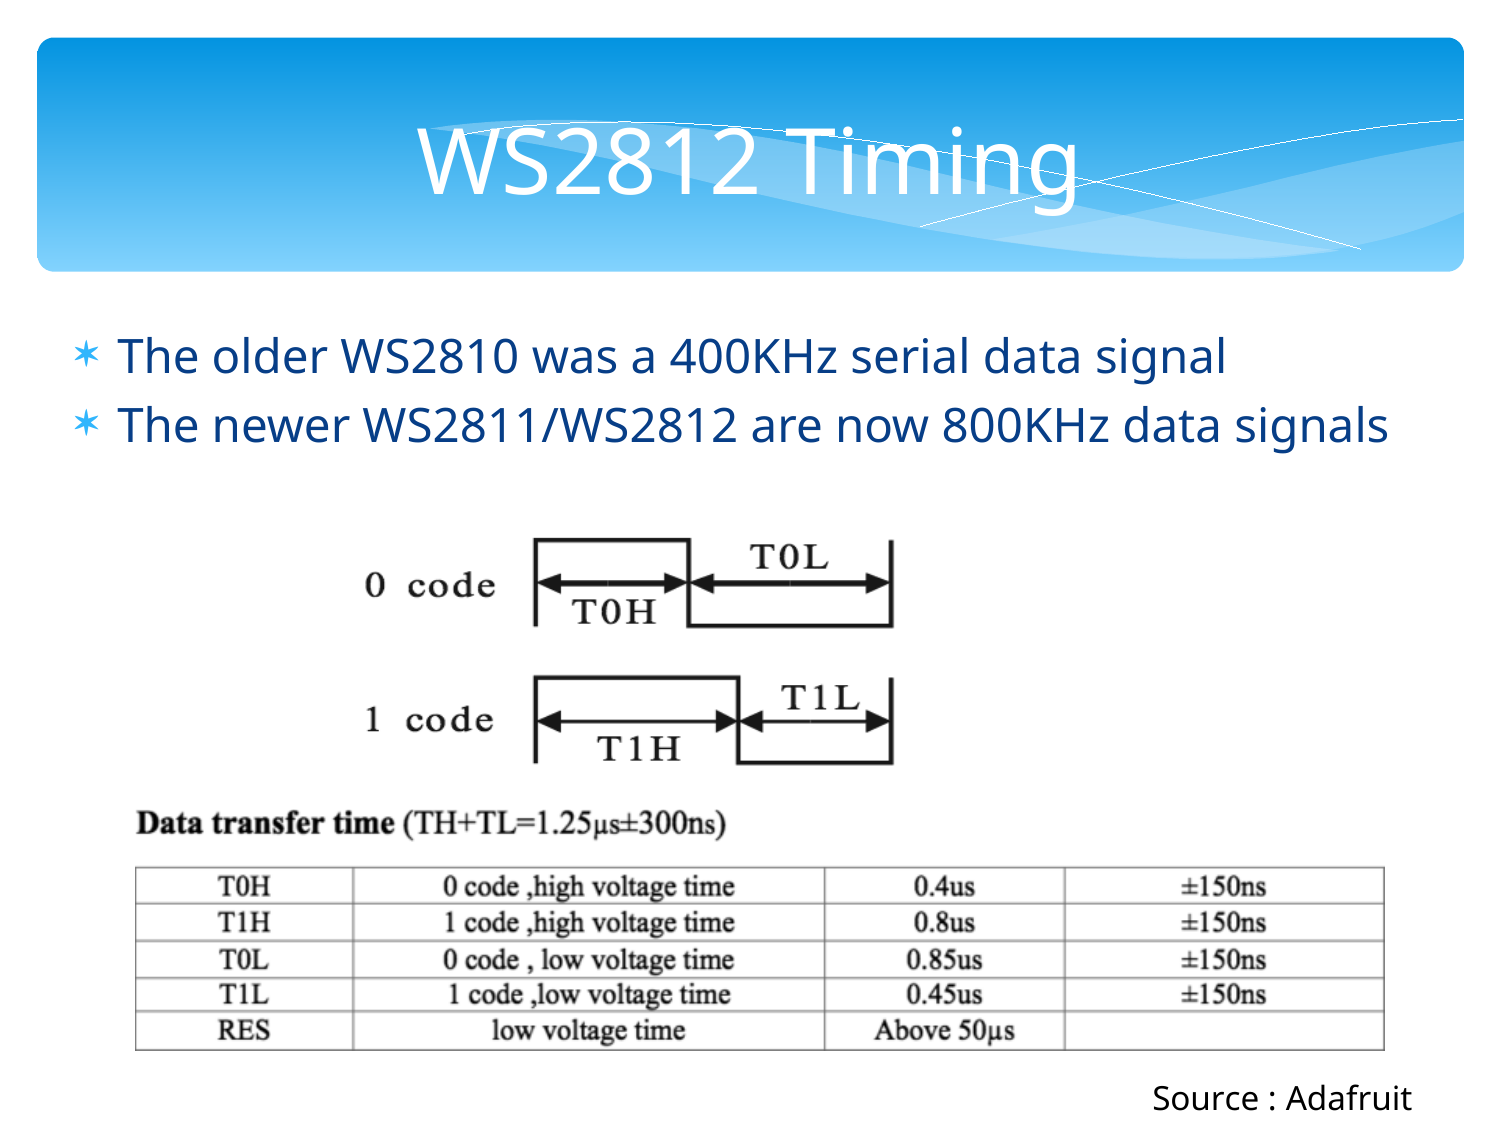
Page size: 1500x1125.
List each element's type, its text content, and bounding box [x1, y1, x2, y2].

text_box Source : Adafruit [1065, 1069, 1500, 1125]
picture [135, 809, 1385, 1051]
list The older WS2810 was a 400KHz serial data signal The newer WS2811/WS2812 are now 800KHz data signals [60, 318, 1441, 511]
picture [345, 524, 916, 781]
title WS2812 Timing [75, 55, 1426, 261]
